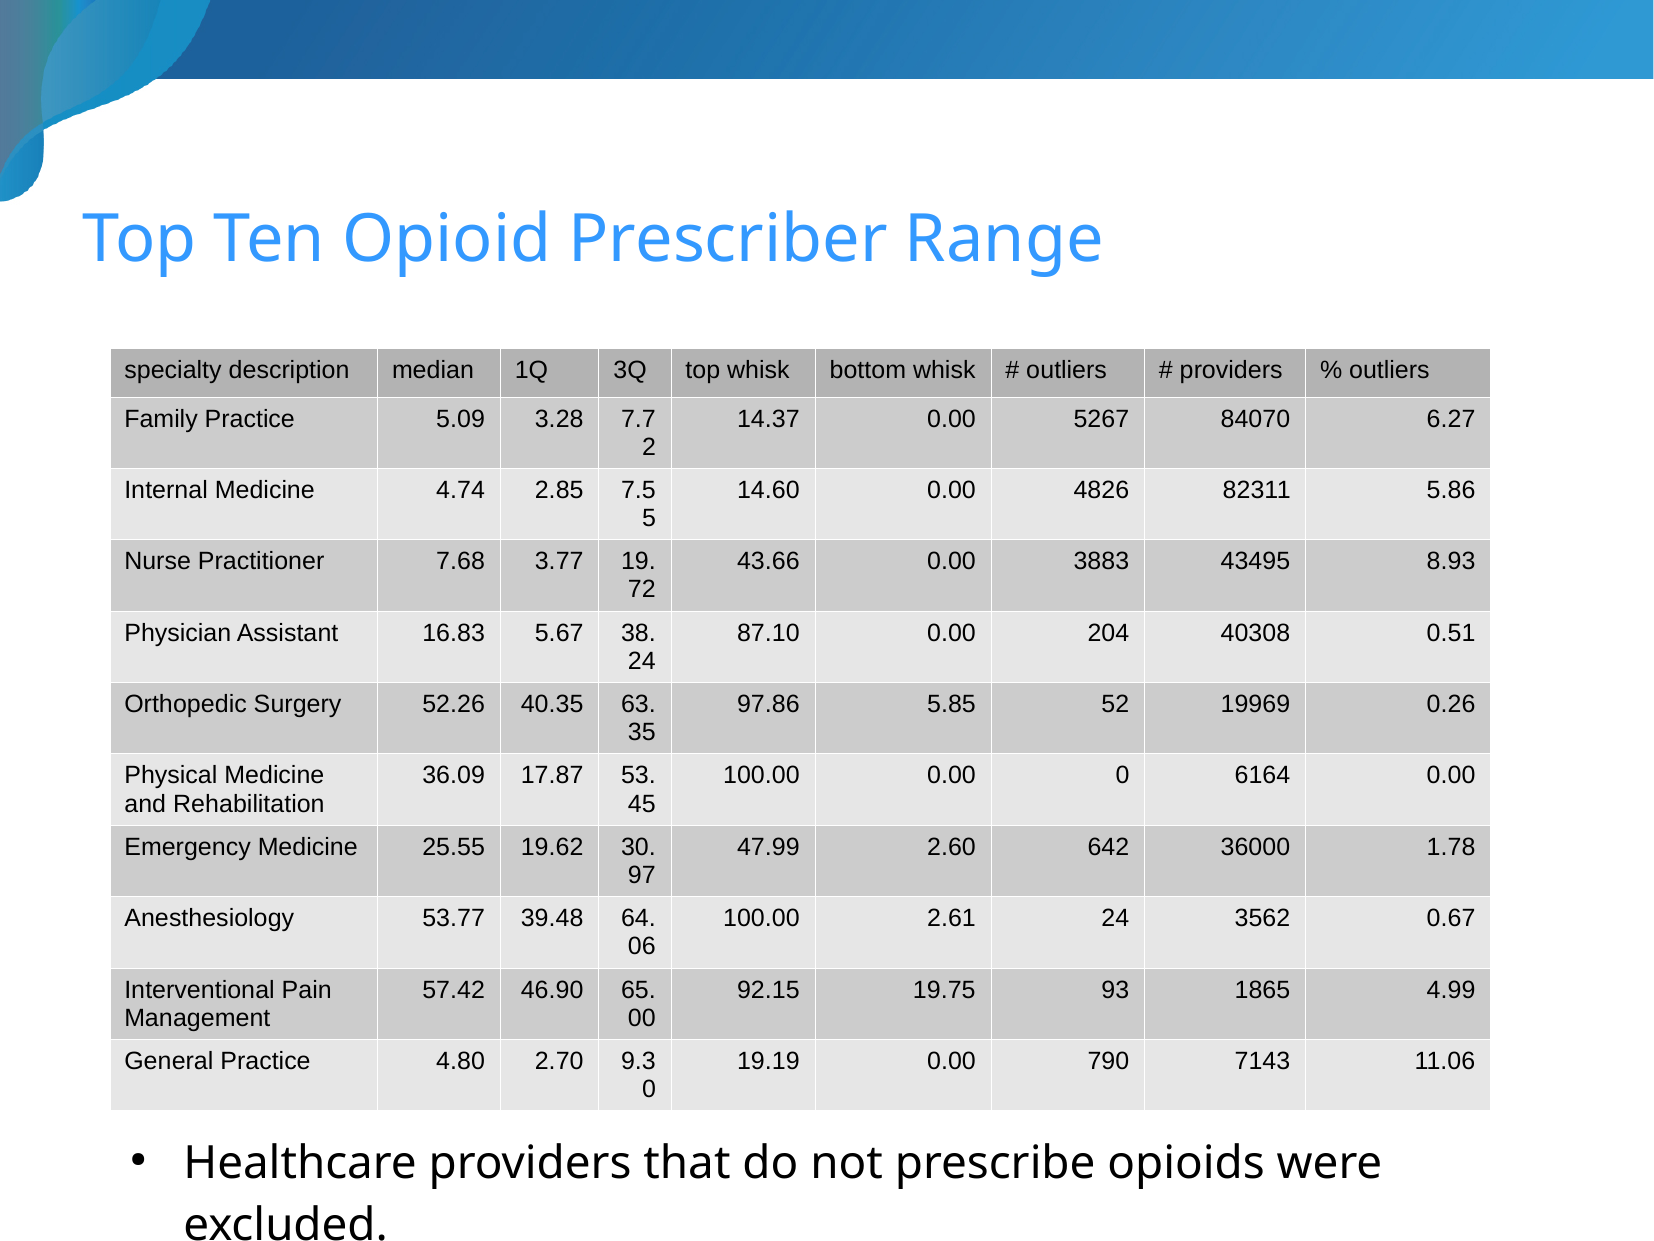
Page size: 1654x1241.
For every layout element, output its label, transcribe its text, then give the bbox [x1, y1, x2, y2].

table_header % outliers [1306, 349, 1490, 397]
table_cell Physical Medicine and Rehabilitation [111, 754, 377, 825]
table_cell Nurse Practitioner [111, 540, 377, 611]
table_cell Family Practice [111, 398, 377, 468]
table_cell 8.93 [1306, 540, 1490, 611]
table_cell 0.00 [816, 754, 991, 825]
table_cell 4.80 [378, 1040, 500, 1110]
table_cell 11.06 [1306, 1040, 1490, 1110]
table_cell 19.75 [816, 969, 991, 1039]
table_cell 97.86 [672, 683, 815, 753]
table_cell 52 [992, 683, 1144, 753]
table_cell 7.55 [599, 469, 671, 539]
table_cell 9.30 [599, 1040, 671, 1110]
table_cell 2.60 [816, 826, 991, 896]
table_cell 2.70 [501, 1040, 598, 1110]
table_cell 0.00 [816, 540, 991, 611]
table_cell 25.55 [378, 826, 500, 896]
table_cell 63.35 [599, 683, 671, 753]
table_cell Physician Assistant [111, 612, 377, 682]
table_header 1Q [501, 349, 598, 397]
table_cell Internal Medicine [111, 469, 377, 539]
table_cell 0.00 [1306, 754, 1490, 825]
table_cell 2.85 [501, 469, 598, 539]
table_cell 5267 [992, 398, 1144, 468]
table_cell 16.83 [378, 612, 500, 682]
table_cell 1.78 [1306, 826, 1490, 896]
table_cell 0.67 [1306, 897, 1490, 968]
table_cell 100.00 [672, 897, 815, 968]
table_cell 30.97 [599, 826, 671, 896]
table_cell 19.72 [599, 540, 671, 611]
table_cell 5.85 [816, 683, 991, 753]
table_cell 36000 [1145, 826, 1305, 896]
table_cell 19969 [1145, 683, 1305, 753]
table_cell 40.35 [501, 683, 598, 753]
picture [0, 0, 1654, 1241]
table_cell 57.42 [378, 969, 500, 1039]
table_cell 19.19 [672, 1040, 815, 1110]
table_cell 14.37 [672, 398, 815, 468]
table_cell Anesthesiology [111, 897, 377, 968]
table_cell 14.60 [672, 469, 815, 539]
table_cell 52.26 [378, 683, 500, 753]
table_cell 19.62 [501, 826, 598, 896]
table_cell Orthopedic Surgery [111, 683, 377, 753]
table_cell 84070 [1145, 398, 1305, 468]
table_cell 0.26 [1306, 683, 1490, 753]
table_cell 6164 [1145, 754, 1305, 825]
table_cell 43.66 [672, 540, 815, 611]
table_cell 53.77 [378, 897, 500, 968]
table_cell 53.45 [599, 754, 671, 825]
table_cell Interventional Pain Management [111, 969, 377, 1039]
table_cell Emergency Medicine [111, 826, 377, 896]
table_header # providers [1145, 349, 1305, 397]
table_cell 790 [992, 1040, 1144, 1110]
table_cell 0.00 [816, 612, 991, 682]
table_cell 39.48 [501, 897, 598, 968]
title Top Ten Opioid Prescriber Range [82, 132, 1571, 340]
table_cell 7.72 [599, 398, 671, 468]
table_cell 17.87 [501, 754, 598, 825]
table_cell 0.00 [816, 398, 991, 468]
table_cell 0 [992, 754, 1144, 825]
table_header bottom whisk [816, 349, 991, 397]
table_cell 100.00 [672, 754, 815, 825]
table_cell 4826 [992, 469, 1144, 539]
table_cell 64.06 [599, 897, 671, 968]
table_cell 3562 [1145, 897, 1305, 968]
list Healthcare providers that do not prescribe opioids were excluded. [112, 1129, 1571, 1241]
table_header median [378, 349, 500, 397]
table_cell 92.15 [672, 969, 815, 1039]
table_cell 24 [992, 897, 1144, 968]
table_cell 5.09 [378, 398, 500, 468]
table_cell 38.24 [599, 612, 671, 682]
table_header specialty description [111, 349, 377, 397]
table_header 3Q [599, 349, 671, 397]
table_cell 1865 [1145, 969, 1305, 1039]
table_cell 6.27 [1306, 398, 1490, 468]
table_cell 0.51 [1306, 612, 1490, 682]
table_header top whisk [672, 349, 815, 397]
table_cell 3.77 [501, 540, 598, 611]
table_cell 4.99 [1306, 969, 1490, 1039]
table_cell 65.00 [599, 969, 671, 1039]
table_cell 43495 [1145, 540, 1305, 611]
table_cell 7143 [1145, 1040, 1305, 1110]
table_cell 82311 [1145, 469, 1305, 539]
table_cell General Practice [111, 1040, 377, 1110]
table_cell 4.74 [378, 469, 500, 539]
table_cell 36.09 [378, 754, 500, 825]
table_cell 93 [992, 969, 1144, 1039]
table_header # outliers [992, 349, 1144, 397]
table_cell 40308 [1145, 612, 1305, 682]
table_cell 0.00 [816, 469, 991, 539]
table_cell 0.00 [816, 1040, 991, 1110]
table_cell 47.99 [672, 826, 815, 896]
table_cell 642 [992, 826, 1144, 896]
table_cell 7.68 [378, 540, 500, 611]
table_cell 46.90 [501, 969, 598, 1039]
table_cell 87.10 [672, 612, 815, 682]
table_cell 5.67 [501, 612, 598, 682]
table_cell 204 [992, 612, 1144, 682]
table_cell 2.61 [816, 897, 991, 968]
table_cell 5.86 [1306, 469, 1490, 539]
table_cell 3883 [992, 540, 1144, 611]
table_cell 3.28 [501, 398, 598, 468]
